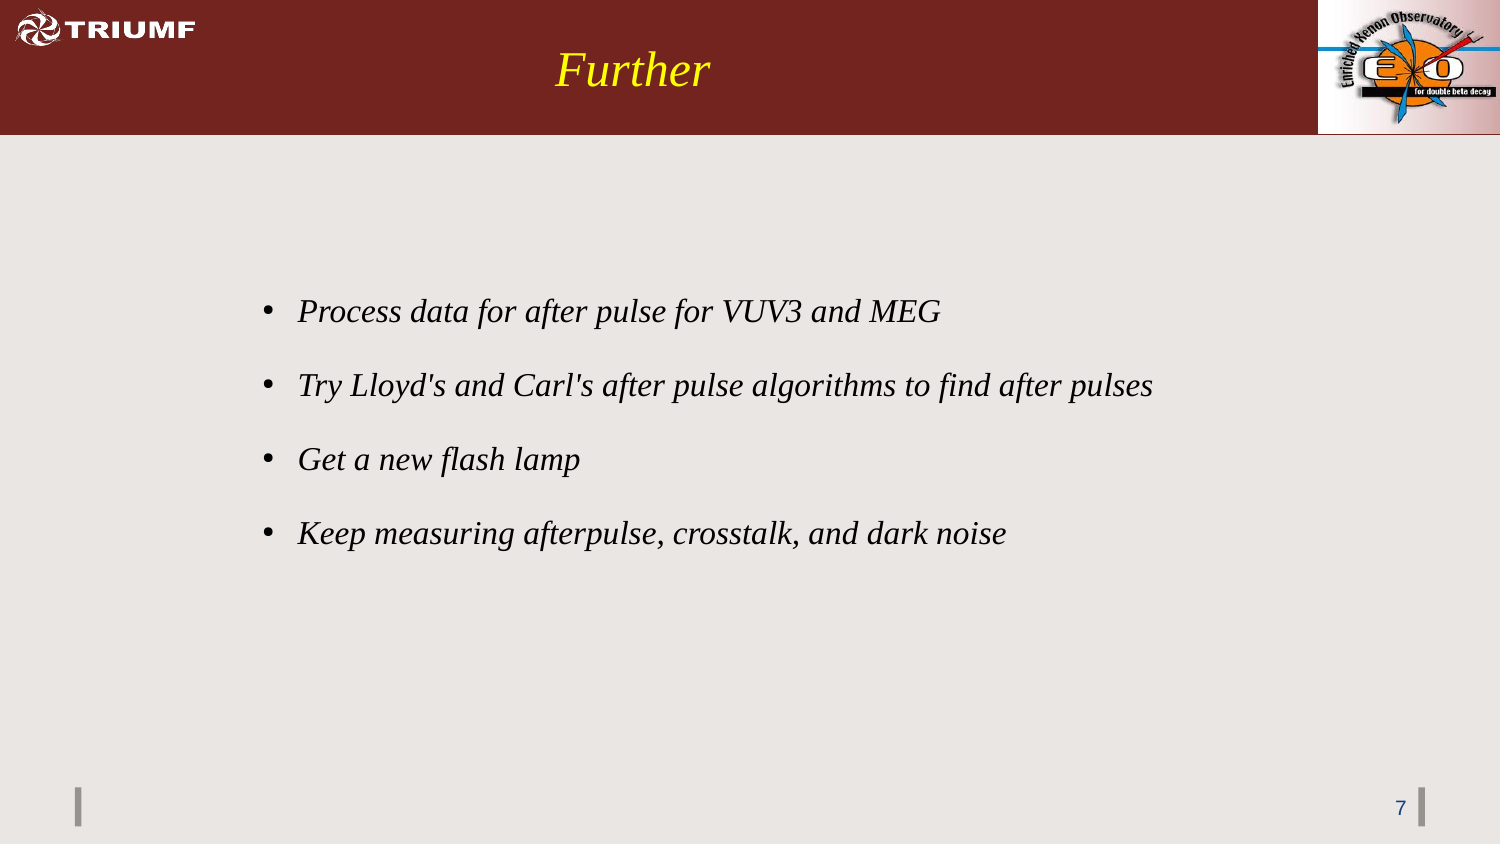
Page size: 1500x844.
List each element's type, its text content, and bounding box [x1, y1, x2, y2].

picture [1318, 0, 1500, 134]
picture [15, 8, 195, 46]
text_box Further [539, 0, 1038, 134]
text_box Process data for after pulse for VUV3 and MEG Try Lloyd's and Carl's after pulse algorithms to find after pulses Get a new flash lamp Keep measuring afterpulse, crosstalk, and dark noise [247, 285, 1276, 611]
slide_number <number> [1380, 787, 1419, 844]
